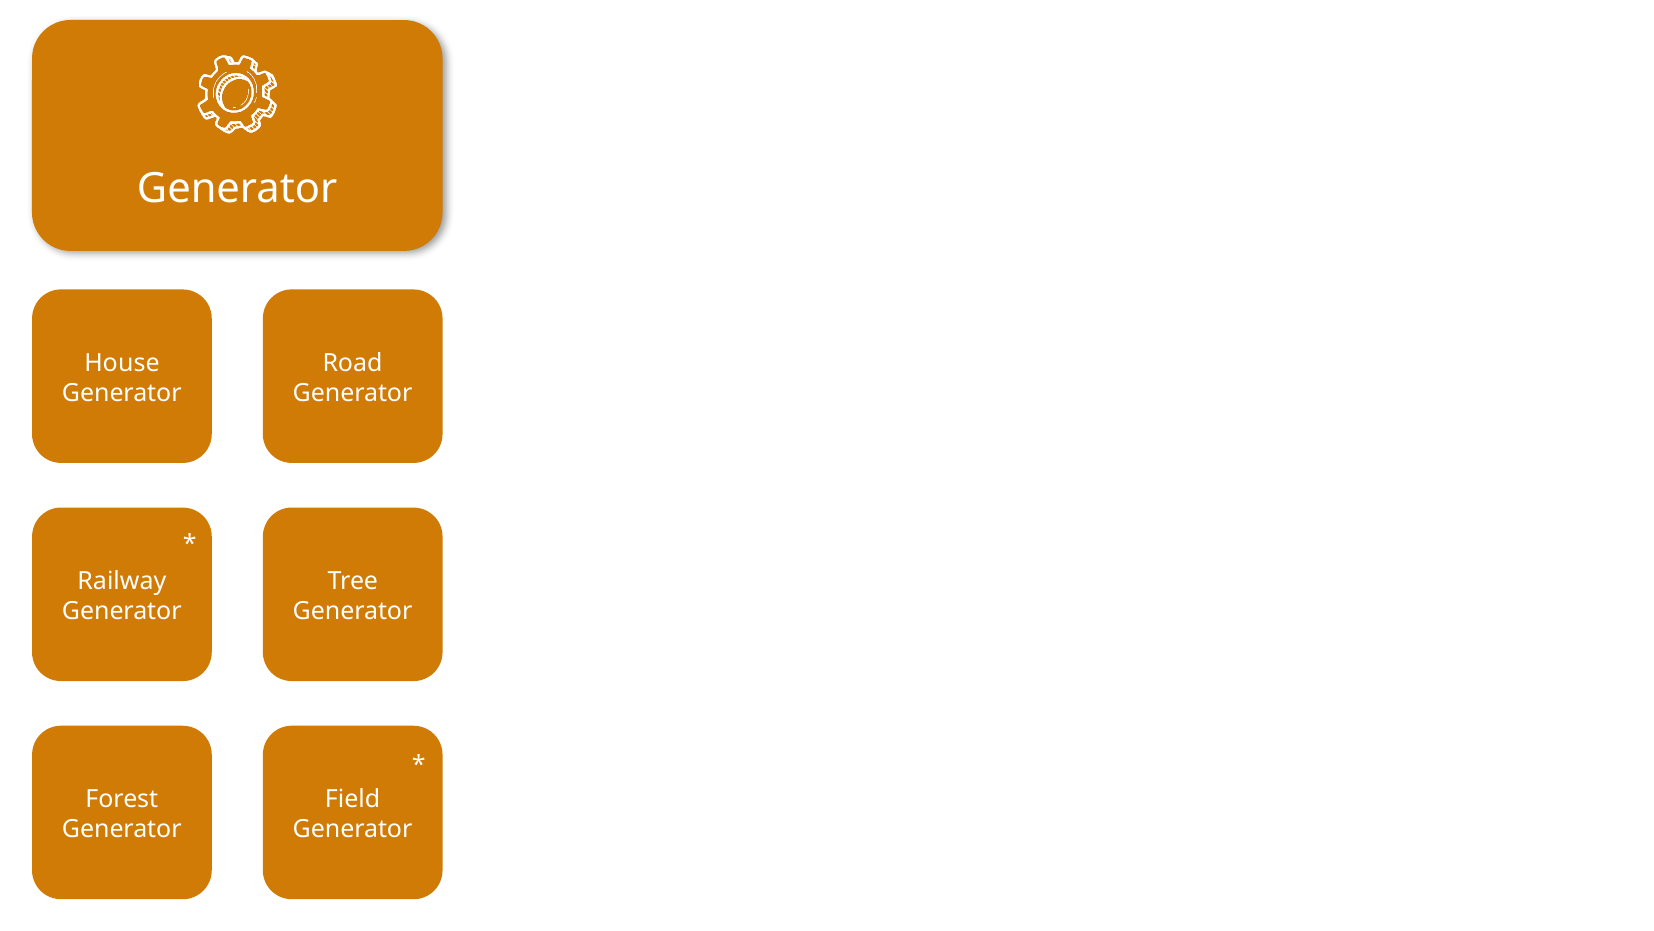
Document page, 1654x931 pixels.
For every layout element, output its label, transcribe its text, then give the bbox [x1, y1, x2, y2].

text_box [32, 219, 442, 251]
text_box Generator [32, 153, 443, 219]
text_box Forest Generator [32, 725, 212, 900]
text_box Field Generator [262, 725, 443, 900]
text_box * [168, 520, 200, 565]
text_box Railway Generator [32, 507, 212, 682]
text_box [31, 19, 443, 214]
text_box Tree Generator [262, 507, 443, 682]
text_box Road Generator [262, 289, 443, 463]
text_box * [397, 740, 429, 787]
picture [194, 51, 280, 137]
text_box House Generator [32, 289, 212, 463]
